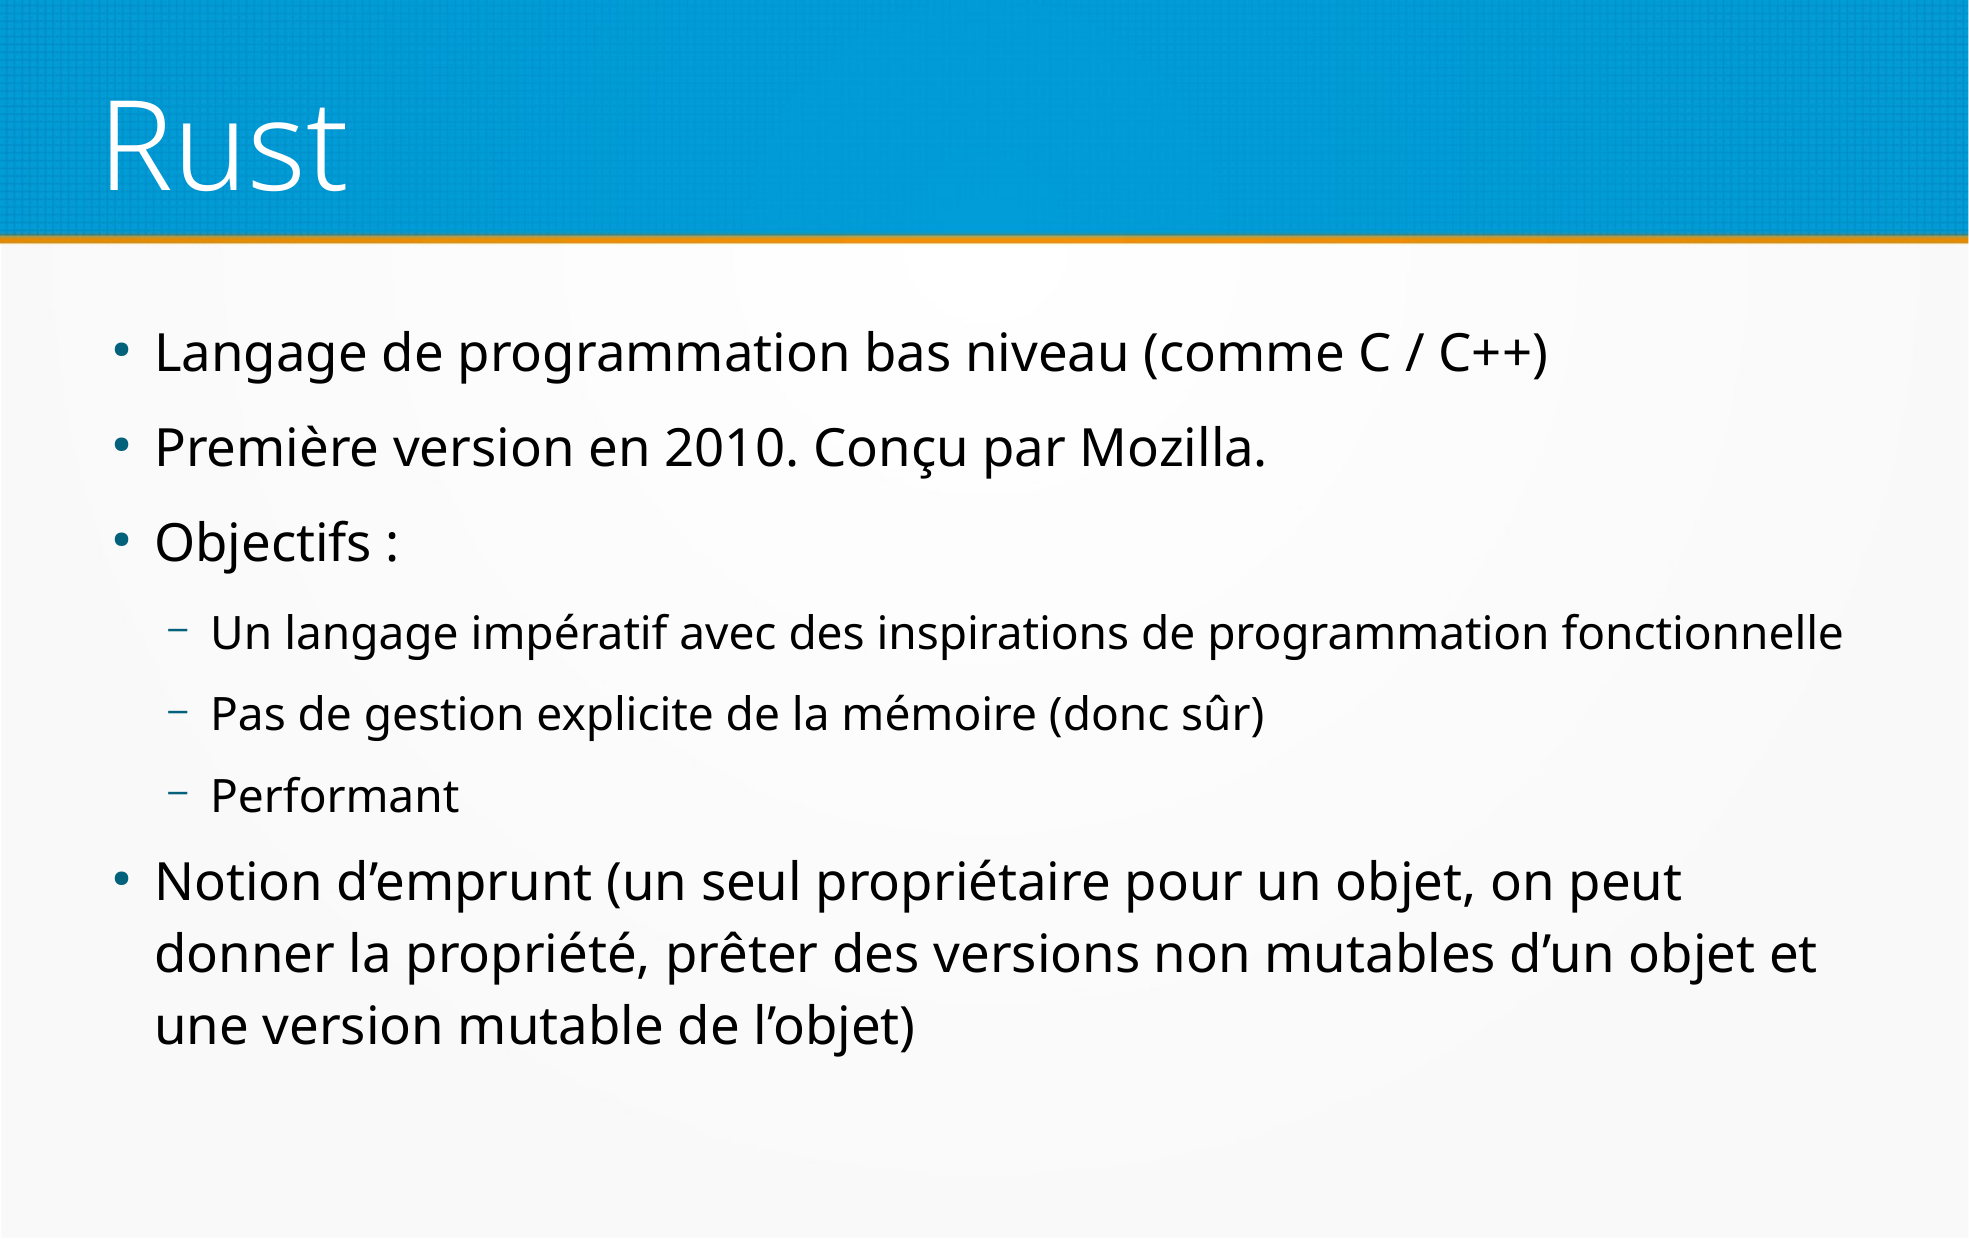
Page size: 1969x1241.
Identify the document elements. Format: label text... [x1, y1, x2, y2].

picture [0, 233, 1969, 1241]
list Langage de programmation bas niveau (comme C / C++) Première version en 2010. Conçu par Mozilla. Objectifs : Un langage impératif avec des inspirations de programmation fonctionnelle Pas de gestion explicite de la mémoire (donc sûr) Performant Notion d’emprunt (un seul propriétaire pour un objet, on peut donner la propriété, prêter des versions non mutables d’un objet et une version mutable de l’objet) [98, 315, 1861, 1081]
title Rust [98, 19, 1870, 227]
